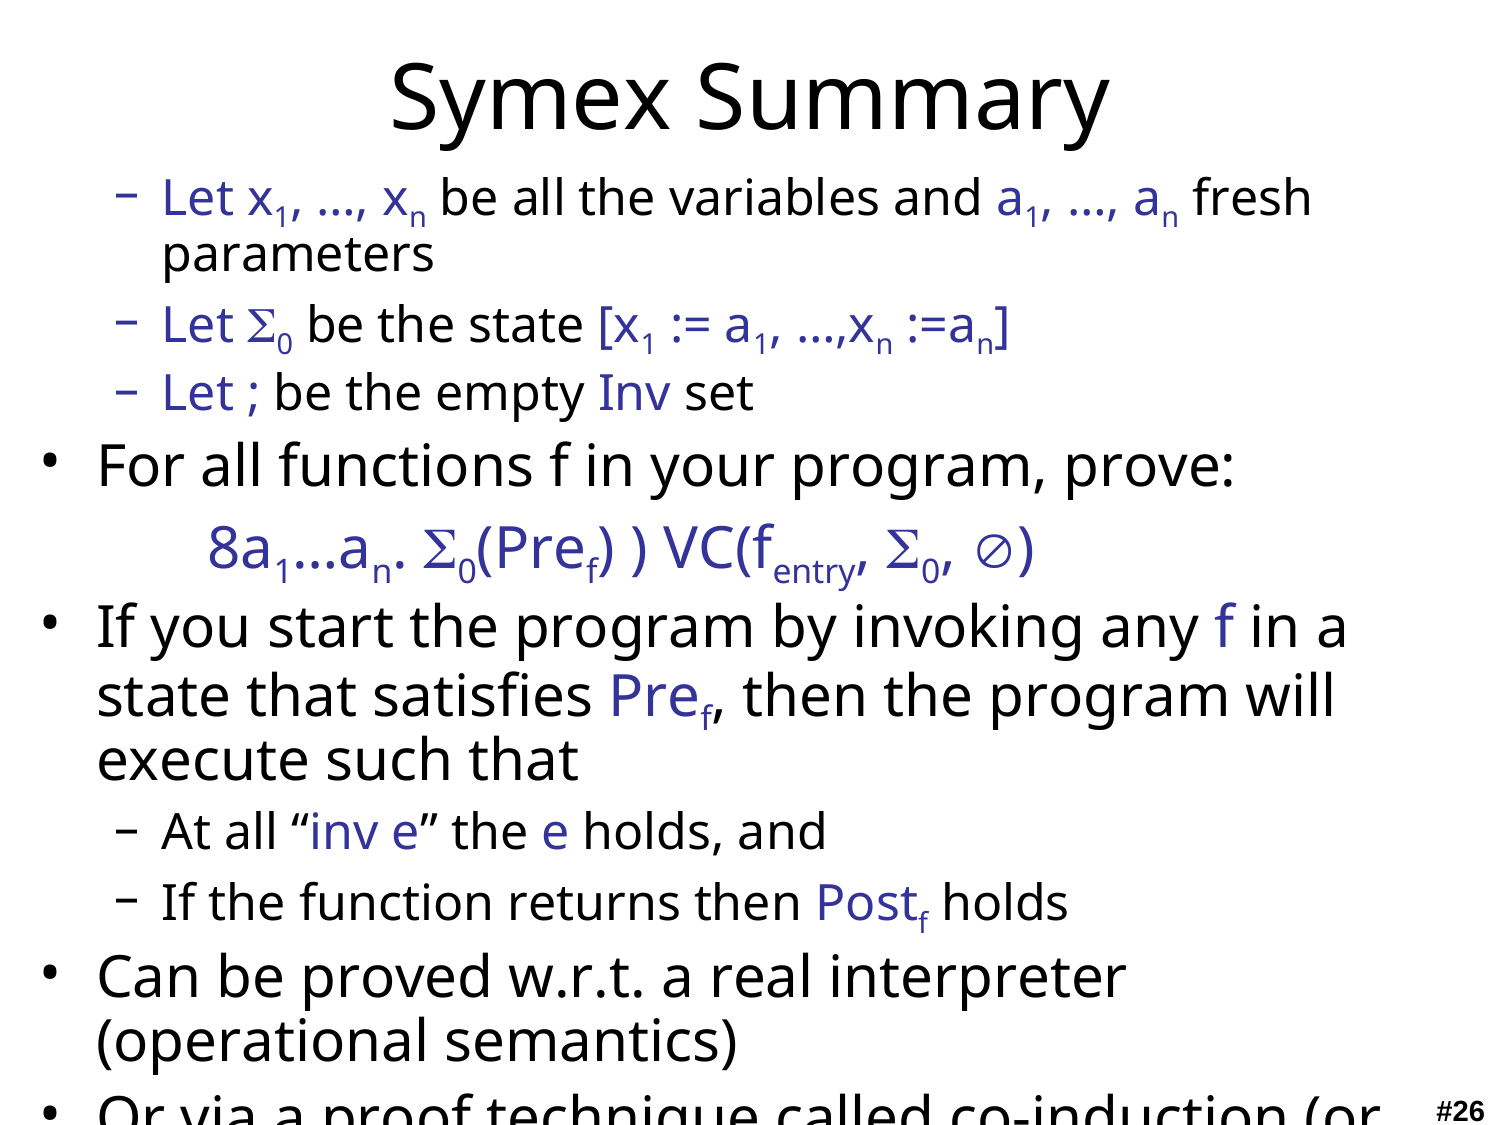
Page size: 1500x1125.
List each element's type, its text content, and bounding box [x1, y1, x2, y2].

list Let x1, …, xn be all the variables and a1, …, an fresh parameters Let 0 be the state [x1 := a1, …,xn :=an] Let ; be the empty Inv set For all functions f in your program, prove: 8a1…an. 0(Pref) ) VC(fentry, 0, ) If you start the program by invoking any f in a state that satisfies Pref, then the program will execute such that At all “inv e” the e holds, and If the function returns then Postf holds Can be proved w.r.t. a real interpreter (operational semantics) Or via a proof technique called co-induction (or, assume-guarantee) [24, 160, 1476, 1118]
title Symex Summary [24, 0, 1476, 160]
